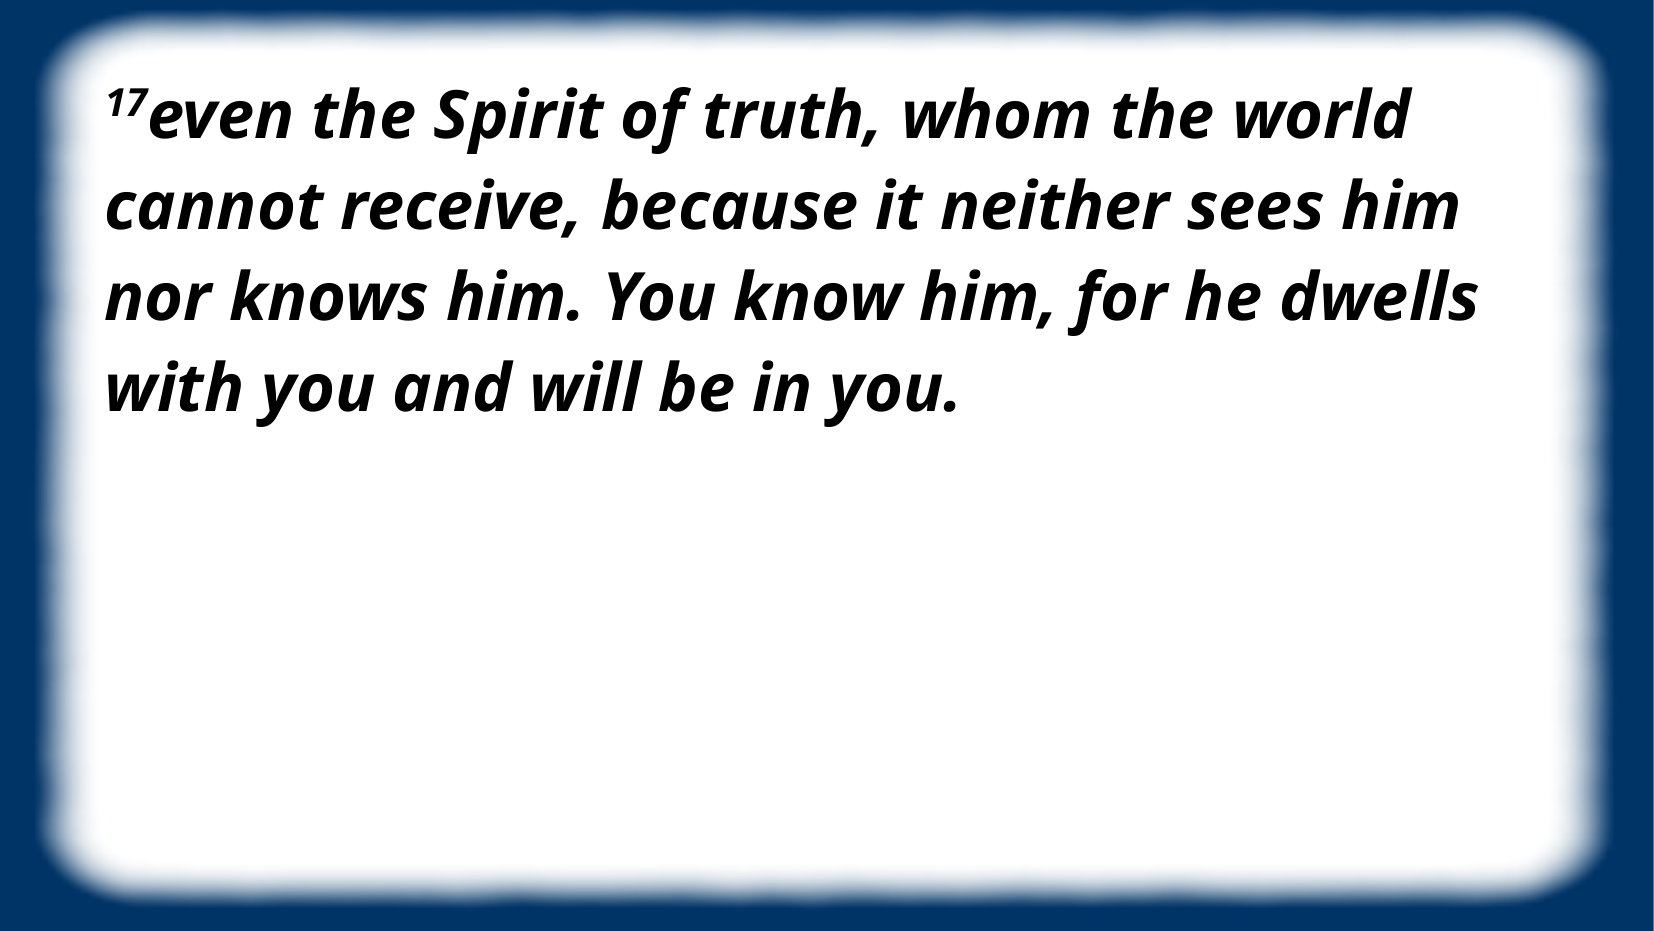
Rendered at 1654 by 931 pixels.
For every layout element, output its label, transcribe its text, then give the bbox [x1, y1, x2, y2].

text_box 17even the Spirit of truth, whom the world cannot receive, because it neither sees him nor knows him. You know him, for he dwells with you and will be in you. [90, 60, 1561, 430]
picture [0, 0, 1654, 931]
